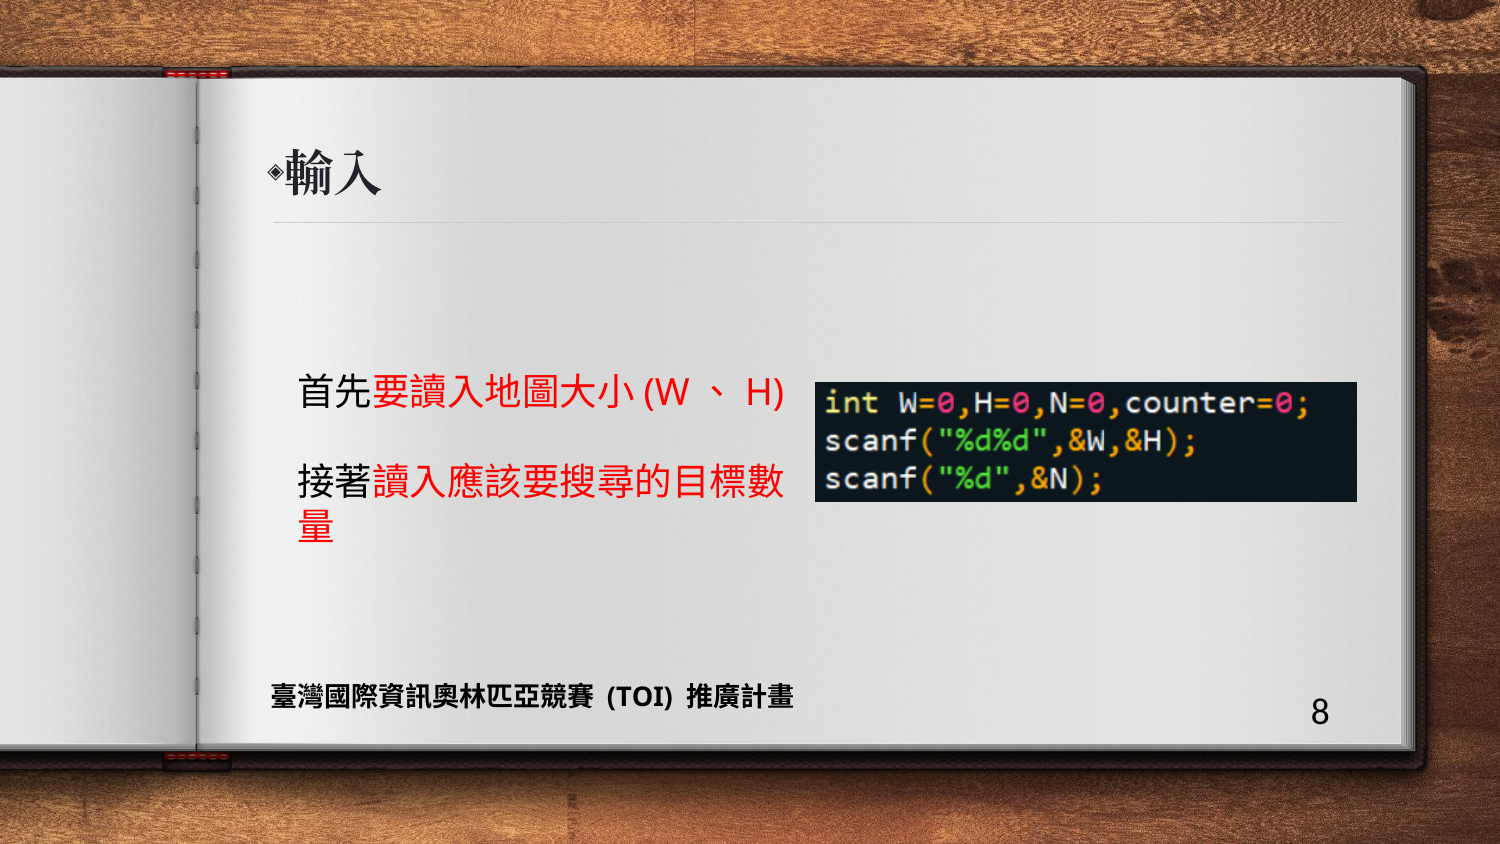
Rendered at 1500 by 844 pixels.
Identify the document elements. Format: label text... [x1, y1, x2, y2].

picture [815, 382, 1357, 502]
list 輸入 [252, 126, 1194, 216]
text_box [1295, 672, 1386, 737]
text_box 首先要讀入地圖大小(W、H) 接著讀入應該要搜尋的目標數量 [281, 359, 806, 557]
